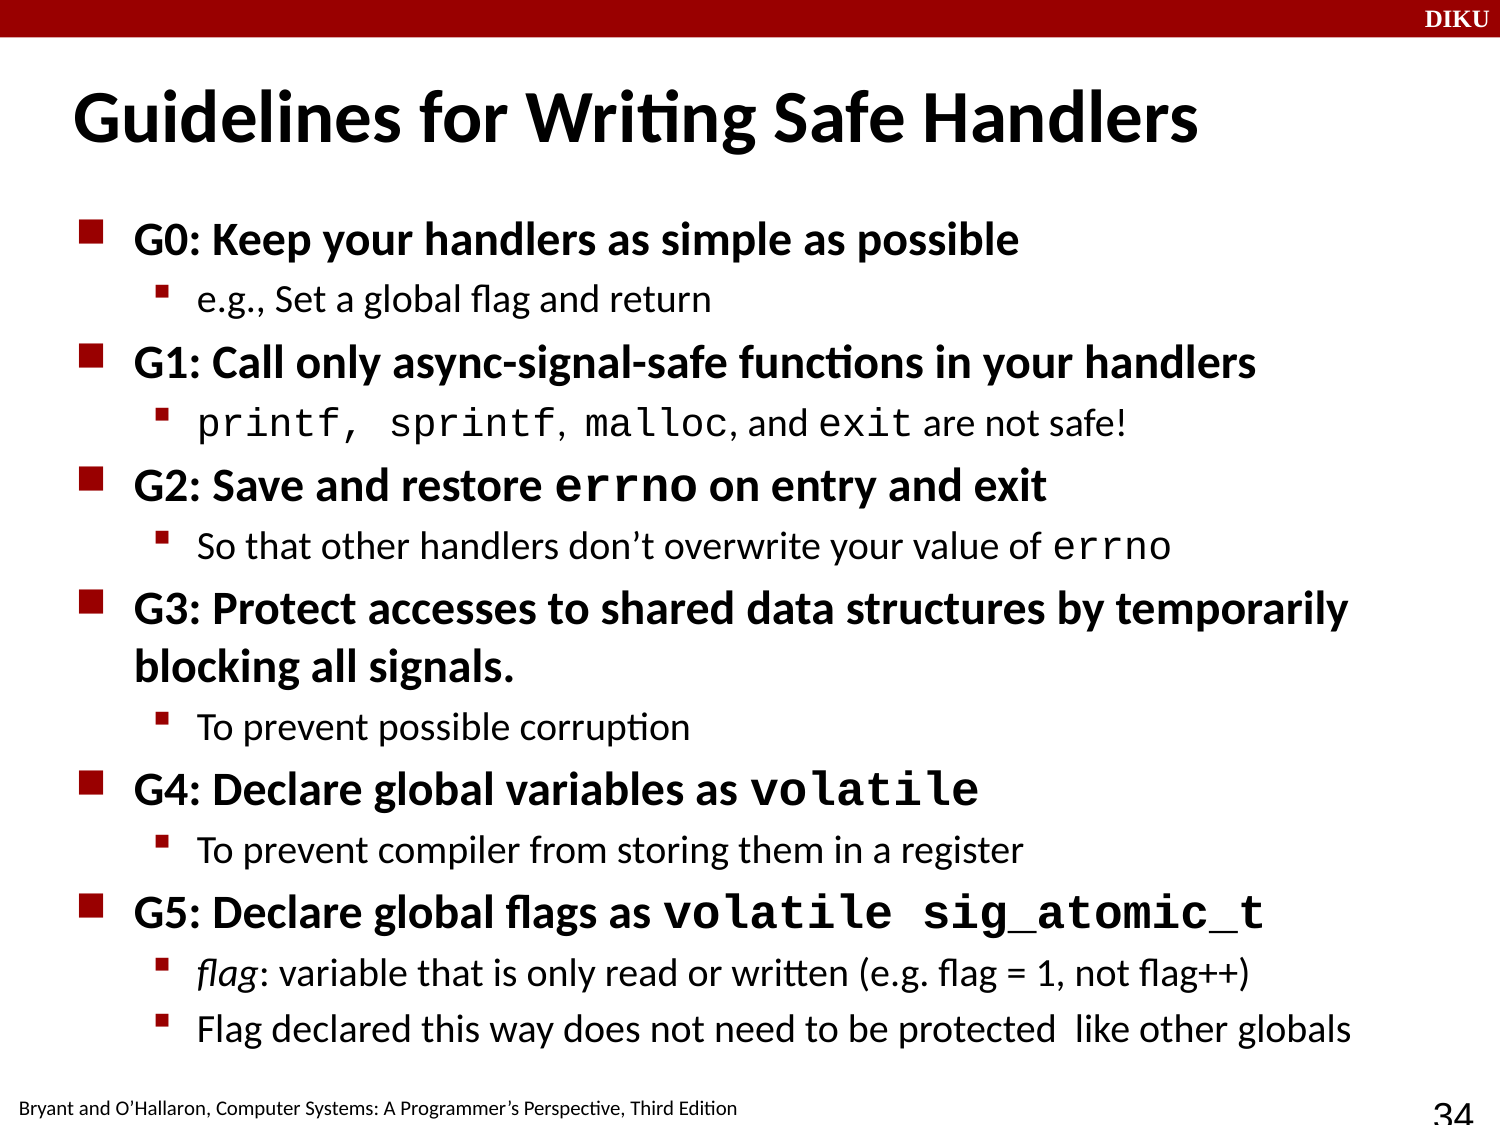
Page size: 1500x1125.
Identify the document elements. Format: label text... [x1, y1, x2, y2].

text_box G0: Keep your handlers as simple as possible e.g., Set a global flag and return G1: Call only async-signal-safe functions in your handlers printf, sprintf, malloc, and exit are not safe! G2: Save and restore errno on entry and exit So that other handlers don’t overwrite your value of errno G3: Protect accesses to shared data structures by temporarily blocking all signals. To prevent possible corruption G4: Declare global variables as volatile To prevent compiler from storing them in a register G5: Declare global flags as volatile sig_atomic_t flag: variable that is only read or written (e.g. flag = 1, not flag++) Flag declared this way does not need to be protected like other globals [65, 200, 1450, 1064]
text_box Guidelines for Writing Safe Handlers [58, 50, 1304, 175]
